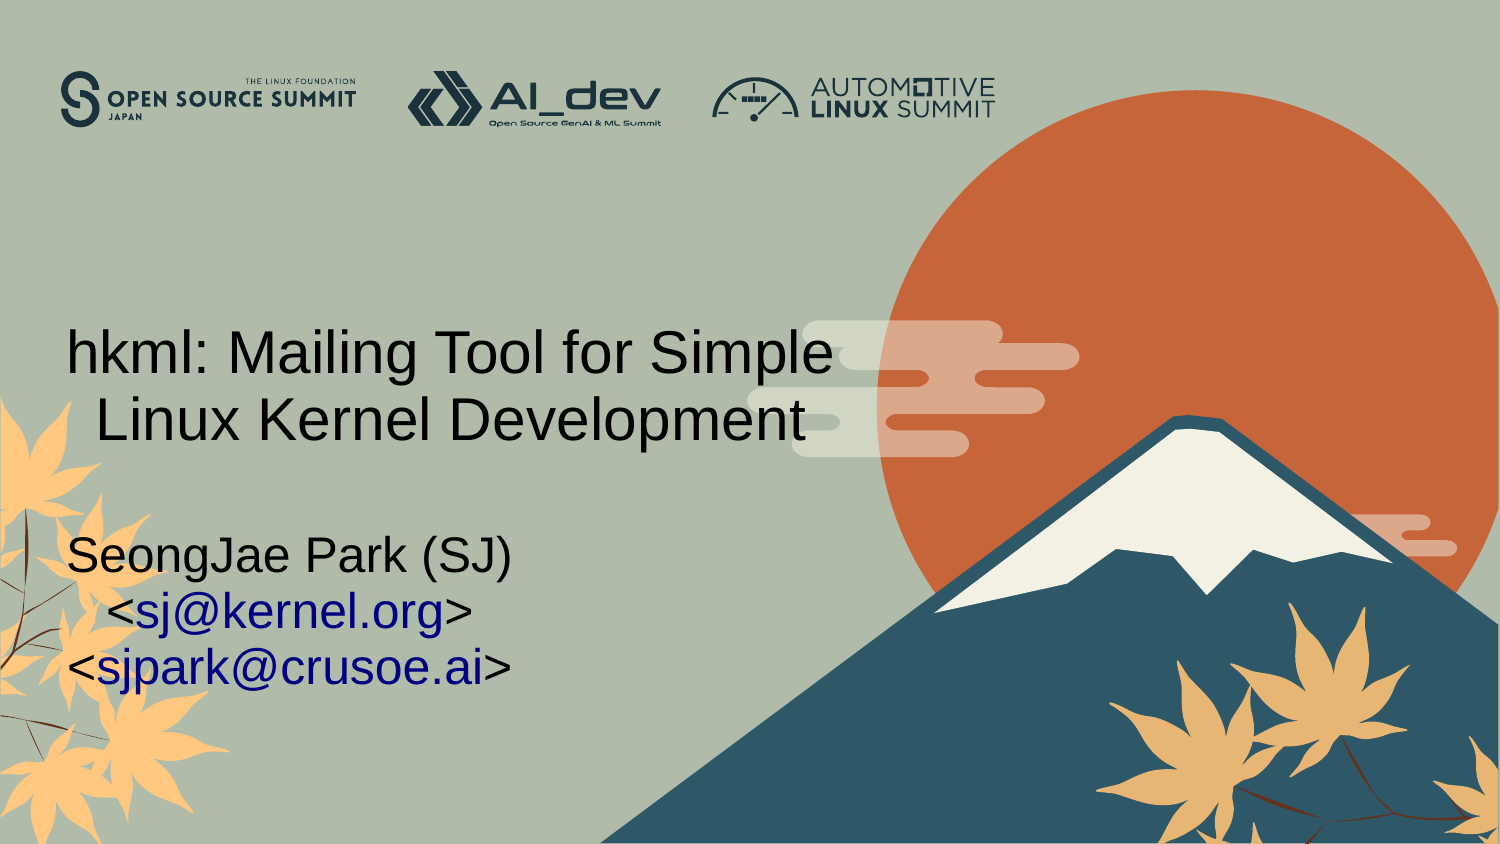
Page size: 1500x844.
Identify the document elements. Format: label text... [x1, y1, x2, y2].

subtitle SeongJae Park (SJ) <sj@kernel.org> <sjpark@crusoe.ai> [51, 512, 863, 713]
title hkml: Mailing Tool for Simple Linux Kernel Development [51, 303, 879, 513]
